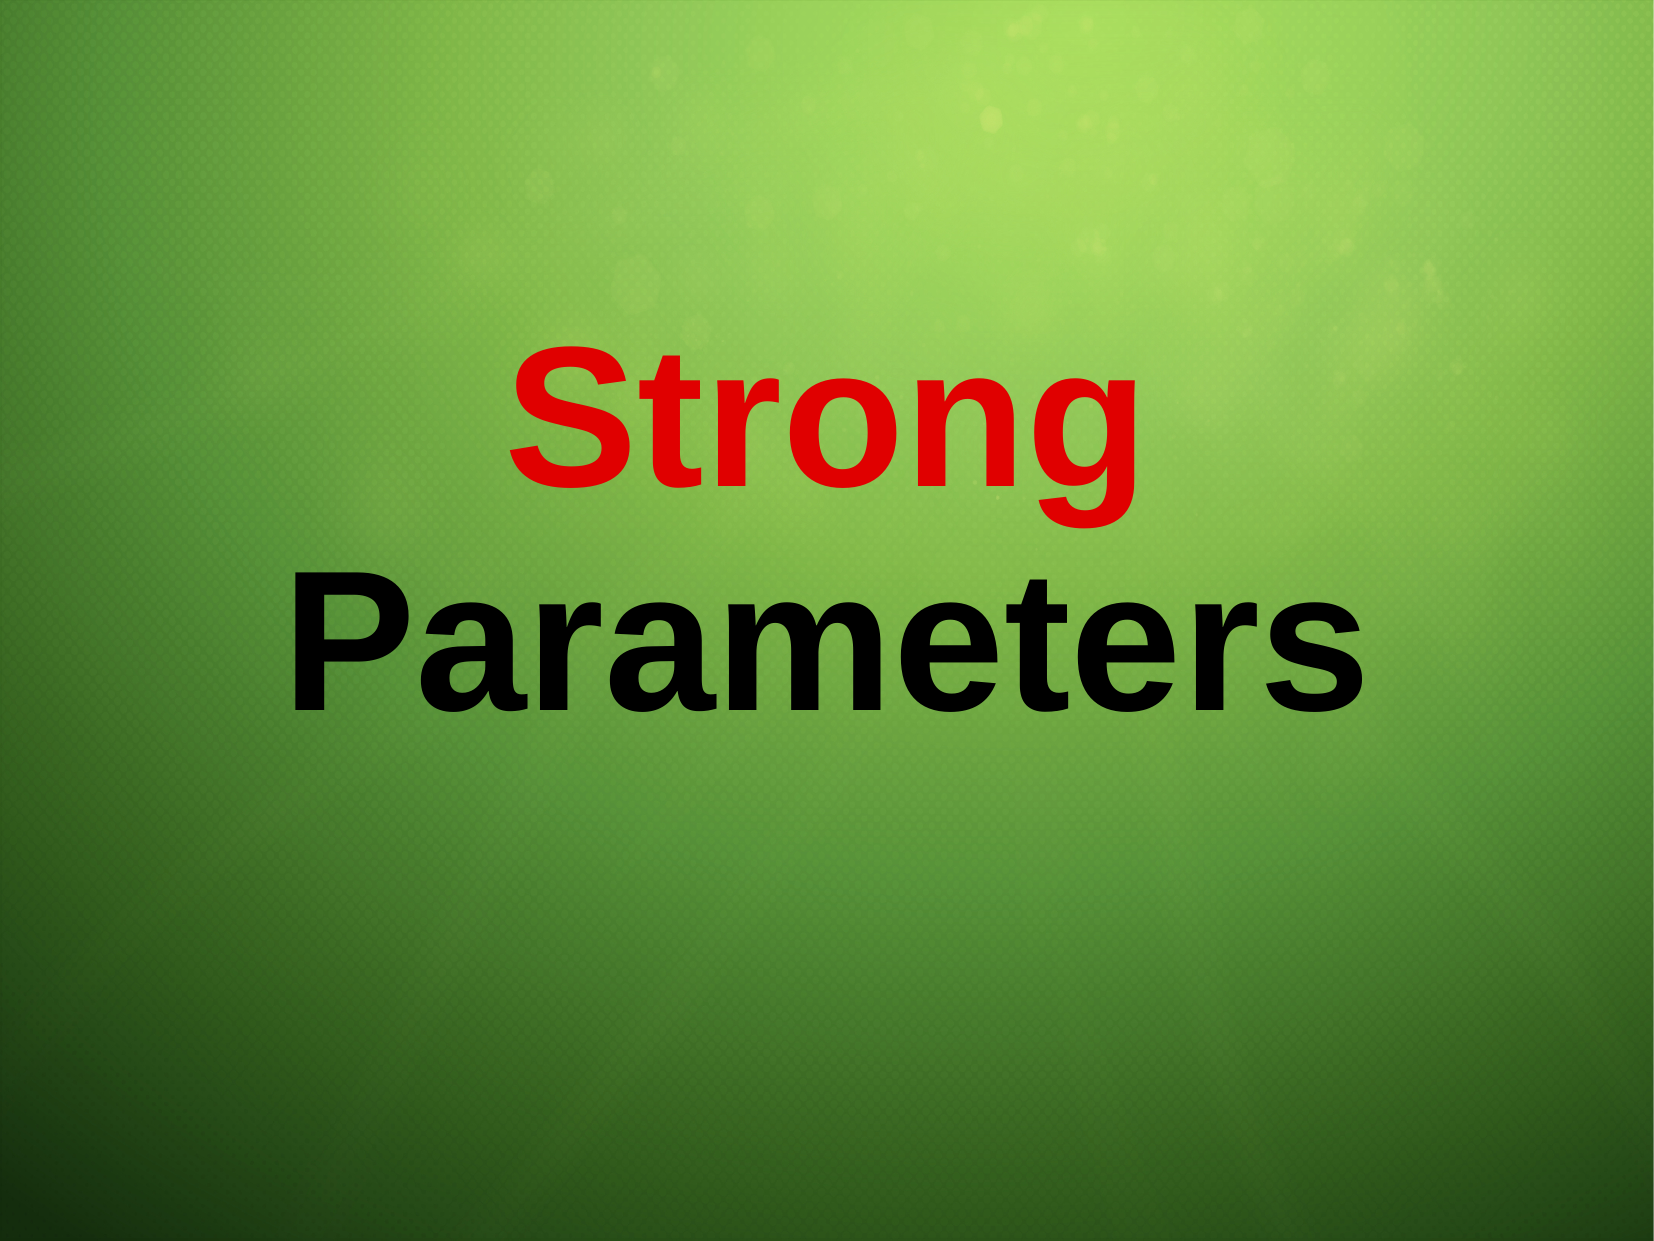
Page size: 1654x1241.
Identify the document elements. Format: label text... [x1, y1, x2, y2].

subtitle Strong Parameters [82, 49, 1571, 1010]
picture [0, 0, 1654, 1241]
